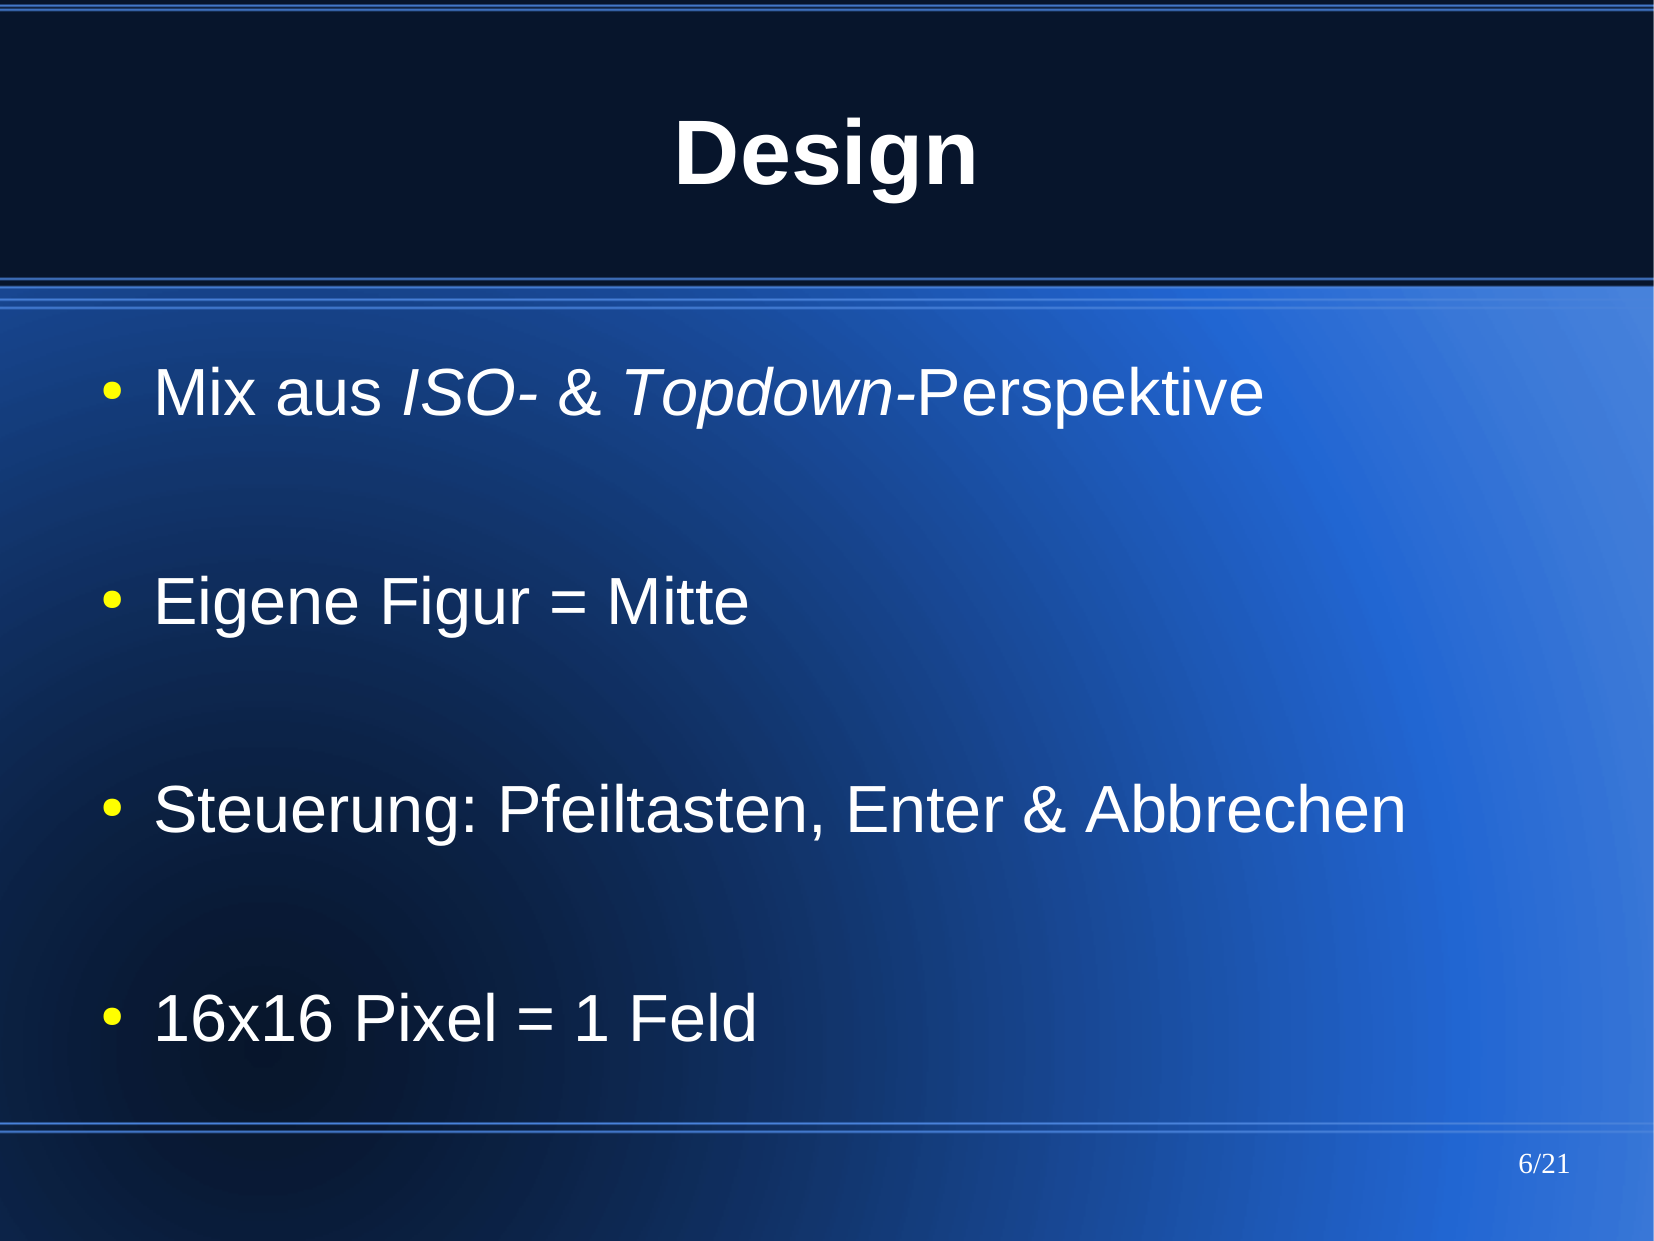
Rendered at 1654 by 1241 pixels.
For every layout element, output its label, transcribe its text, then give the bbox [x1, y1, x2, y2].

picture [0, 0, 1654, 1241]
list Mix aus ISO- & Topdown-Perspektive Eigene Figur = Mitte Steuerung: Pfeiltasten, Enter & Abbrechen 16x16 Pixel = 1 Feld [82, 355, 1571, 1058]
title Design [82, 49, 1571, 257]
